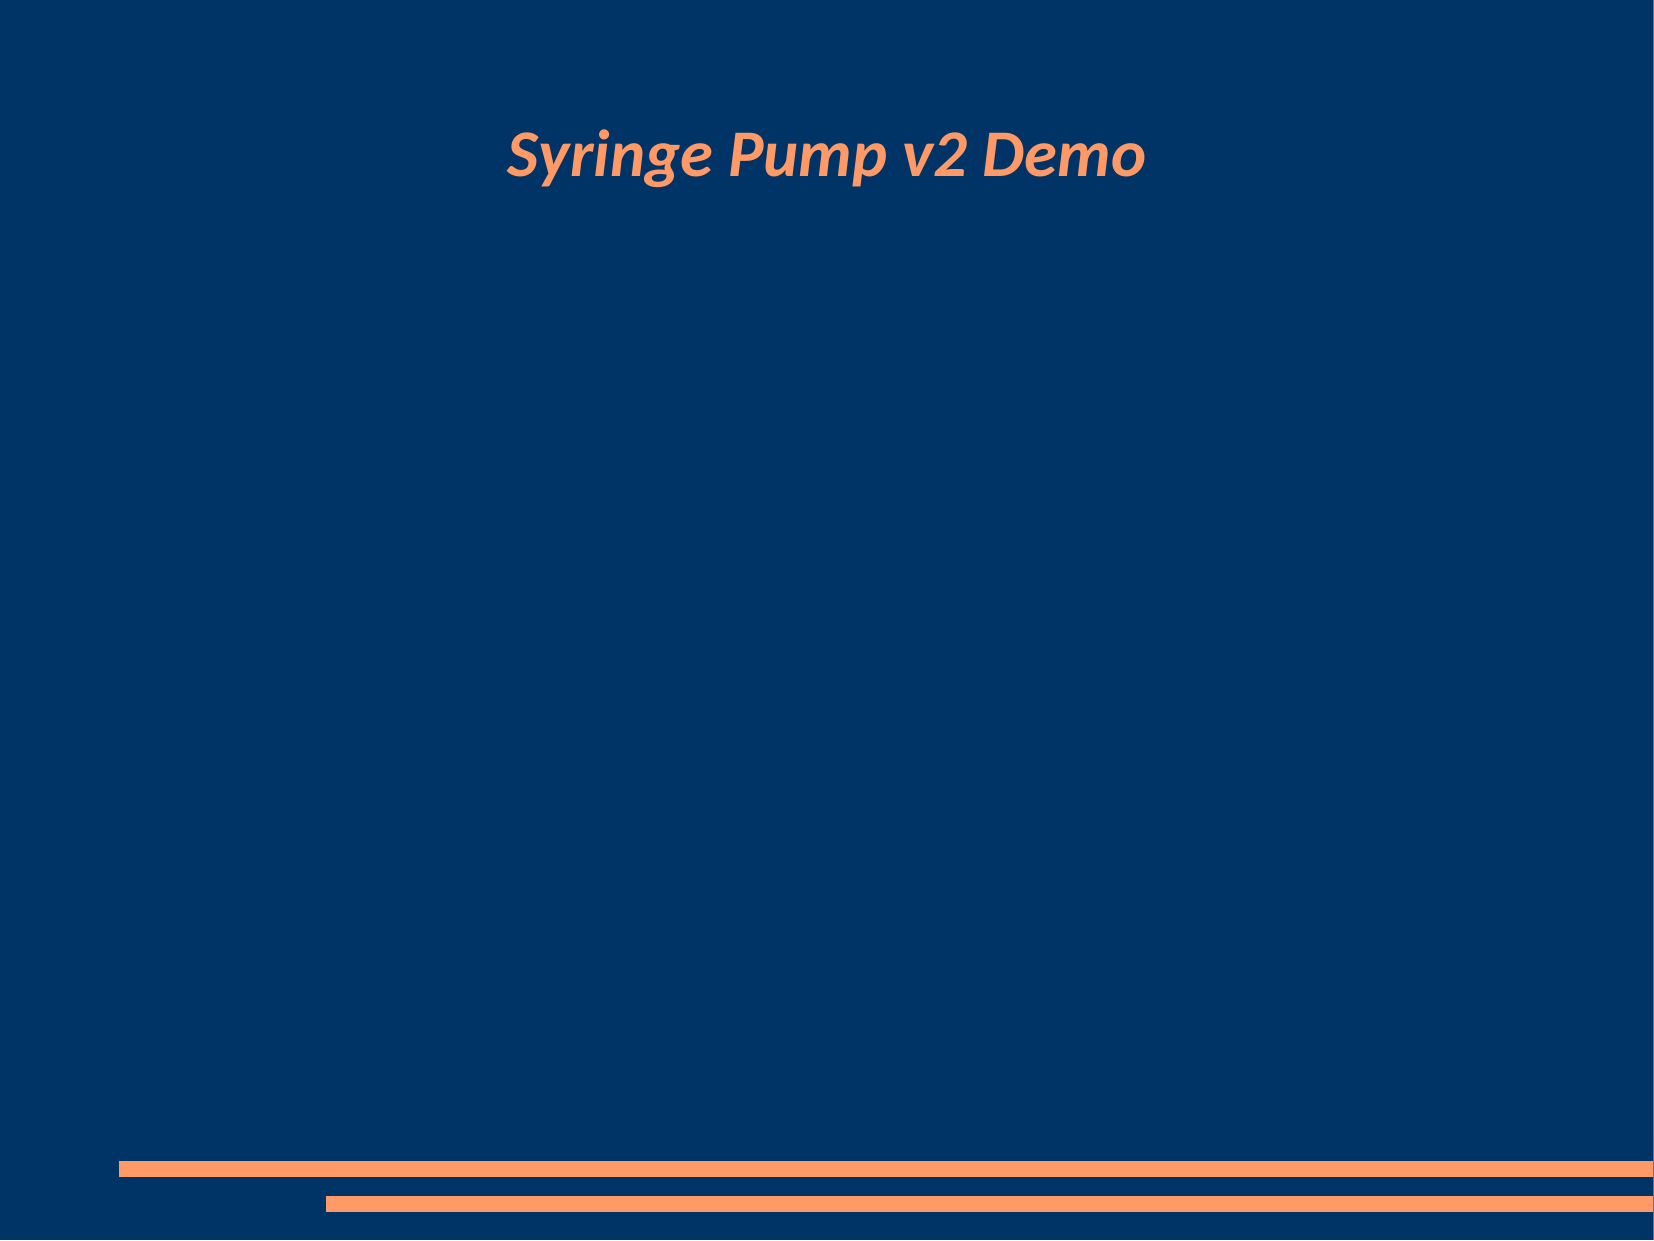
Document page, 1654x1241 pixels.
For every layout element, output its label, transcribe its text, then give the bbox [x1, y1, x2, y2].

title Syringe Pump v2 Demo [121, 46, 1534, 254]
